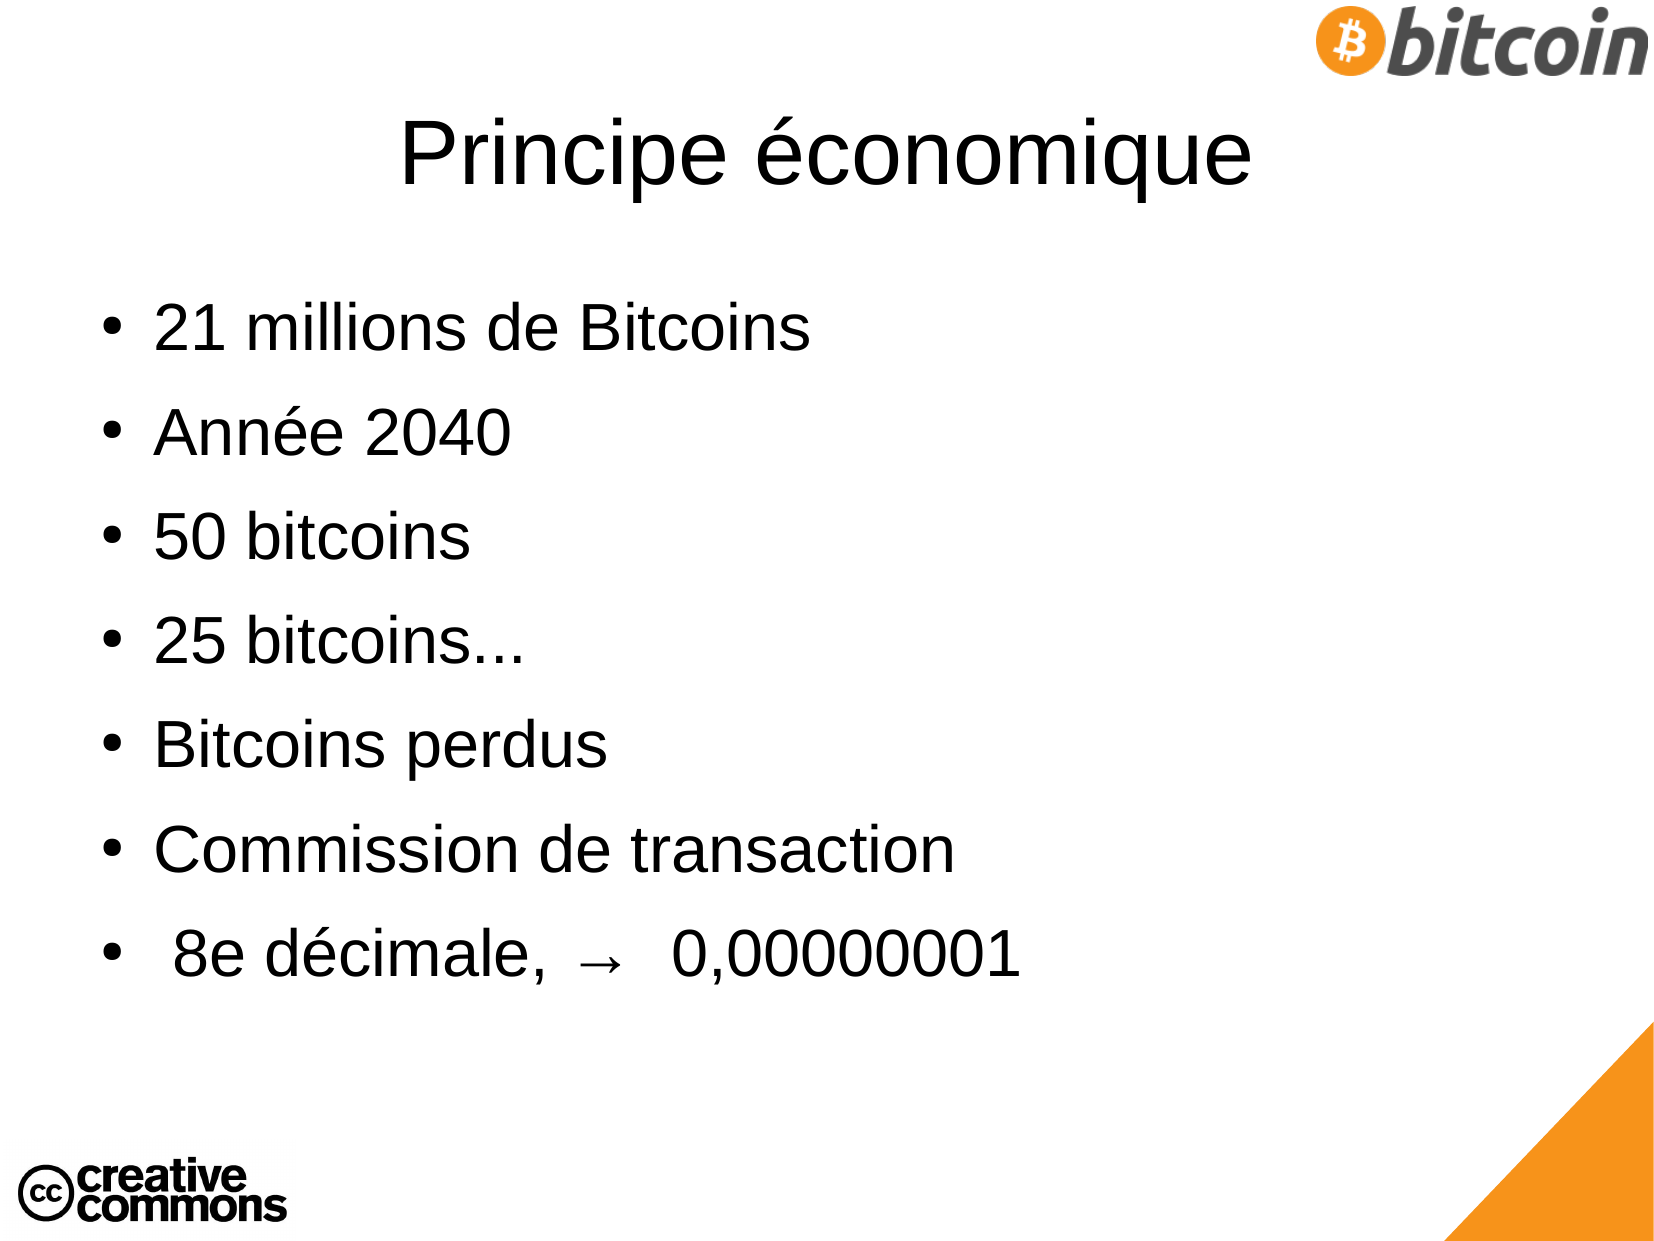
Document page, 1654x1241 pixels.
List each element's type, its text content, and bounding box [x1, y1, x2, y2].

list 21 millions de Bitcoins Année 2040 50 bitcoins 25 bitcoins... Bitcoins perdus Commission de transaction 8e décimale, → 0,00000001 [82, 290, 1538, 1010]
picture [3, 1139, 296, 1241]
picture [1316, 6, 1648, 76]
title Principe économique [82, 49, 1571, 257]
